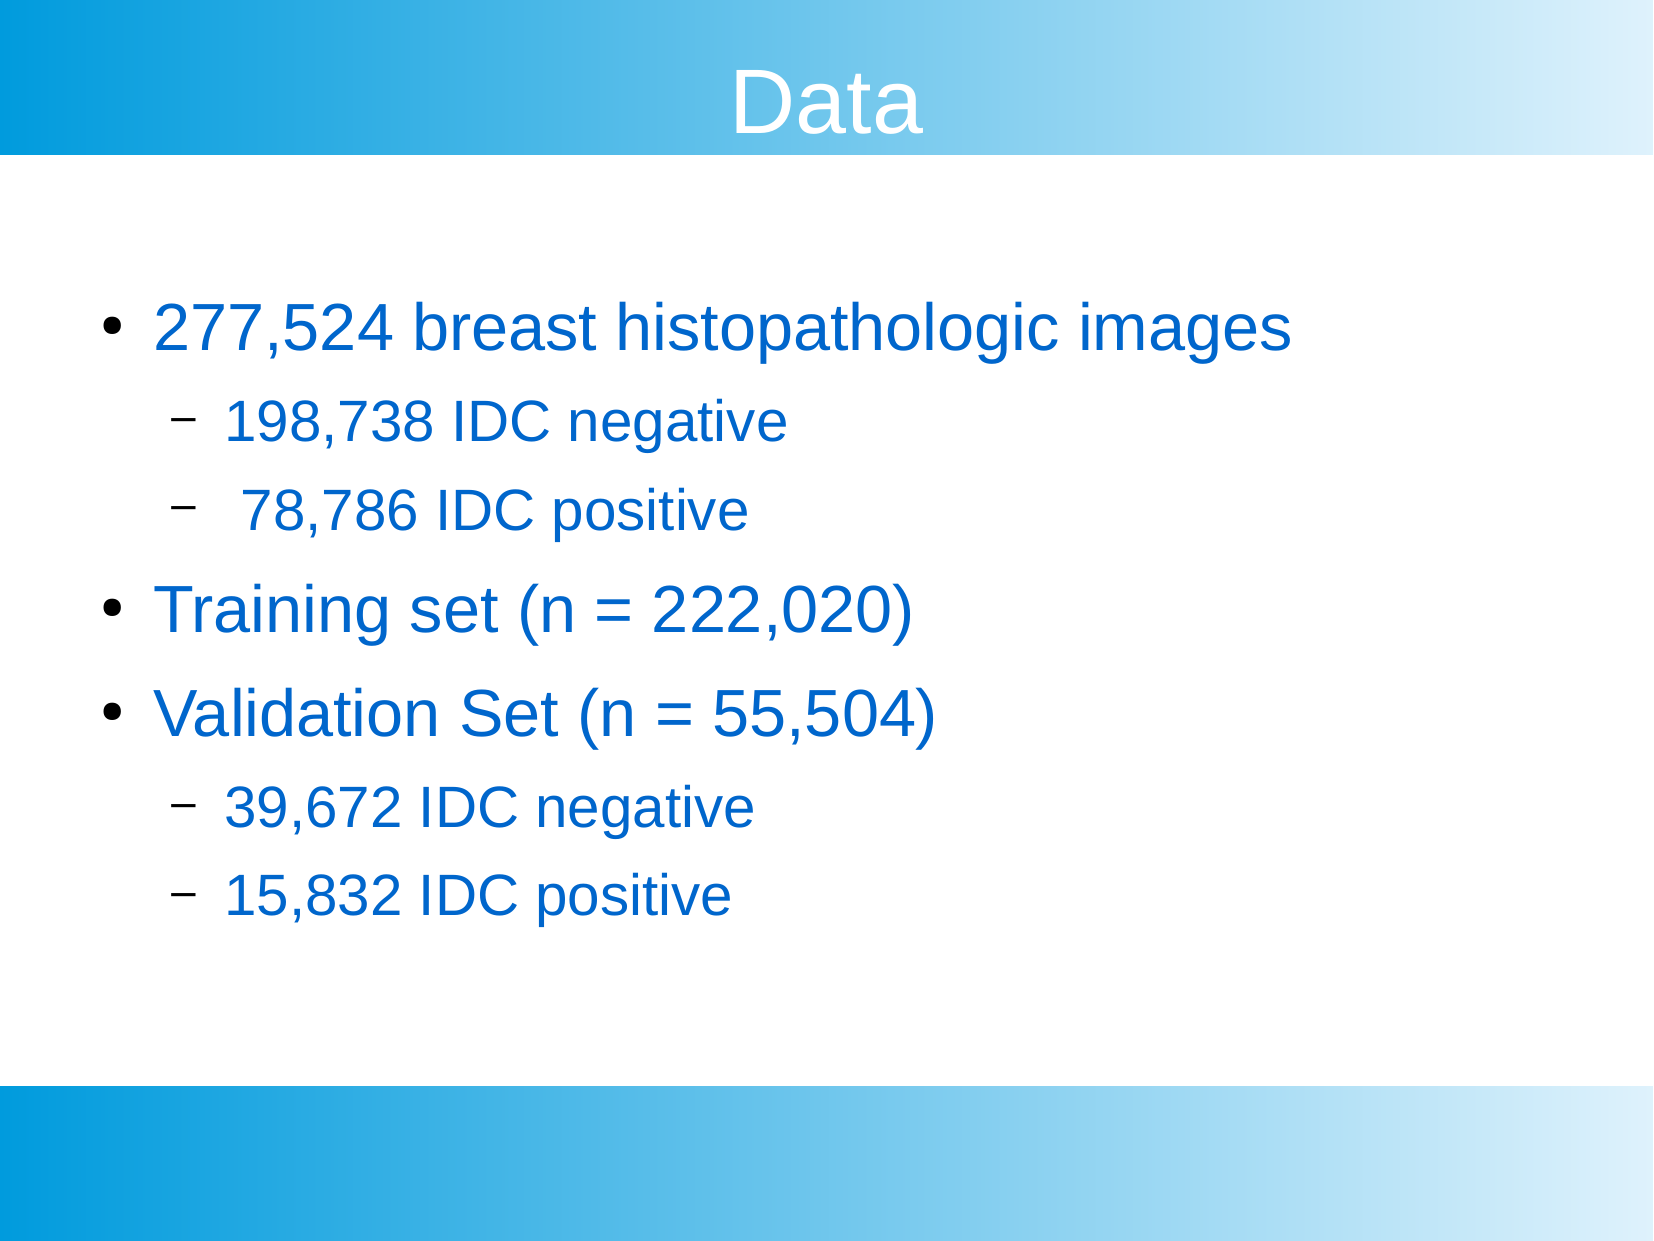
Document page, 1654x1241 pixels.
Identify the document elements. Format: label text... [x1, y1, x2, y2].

title Data [82, 49, 1571, 155]
list 277,524 breast histopathologic images 198,738 IDC negative 78,786 IDC positive Training set (n = 222,020) Validation Set (n = 55,504) 39,672 IDC negative 15,832 IDC positive [82, 290, 1571, 1010]
